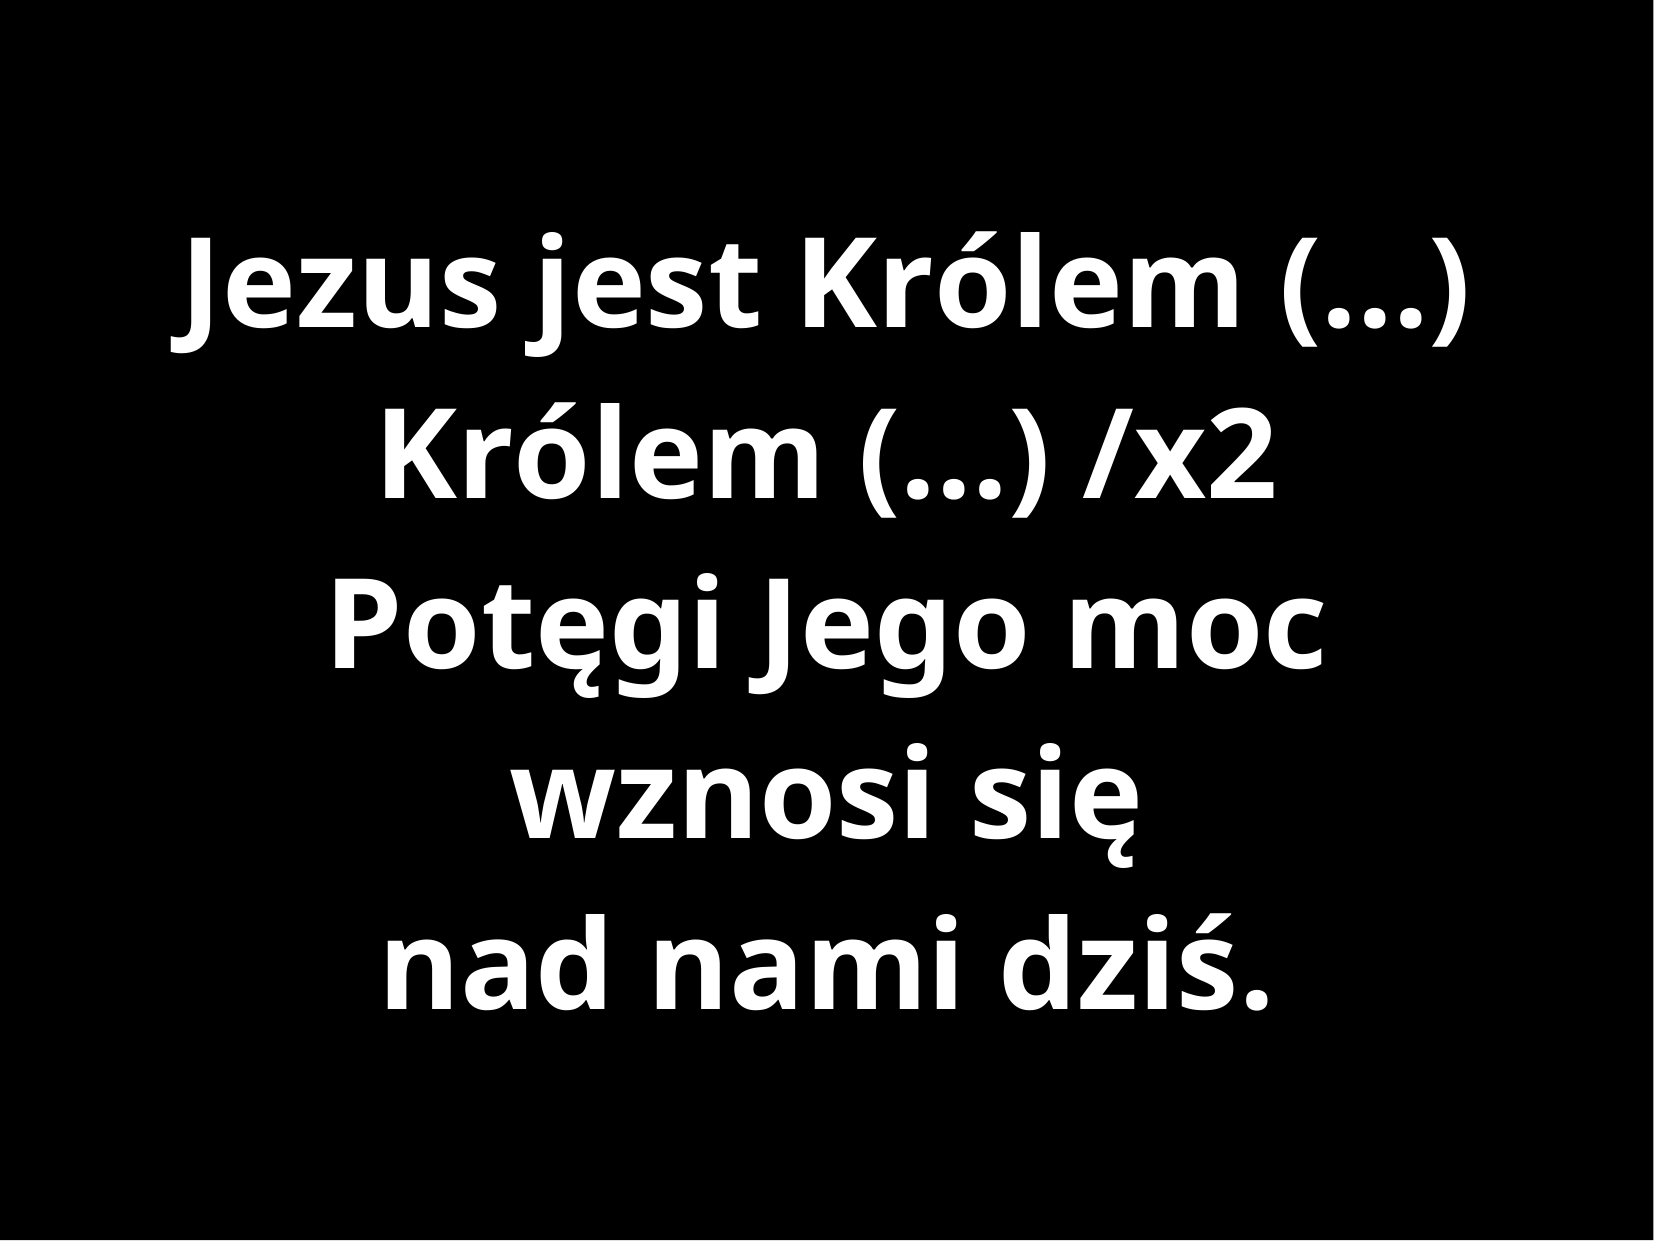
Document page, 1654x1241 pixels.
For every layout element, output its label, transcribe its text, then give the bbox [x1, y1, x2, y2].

title Jezus jest Królem (...) Królem (...) /x2 Potęgi Jego moc wznosi się nad nami dziś. [0, 0, 1654, 1241]
